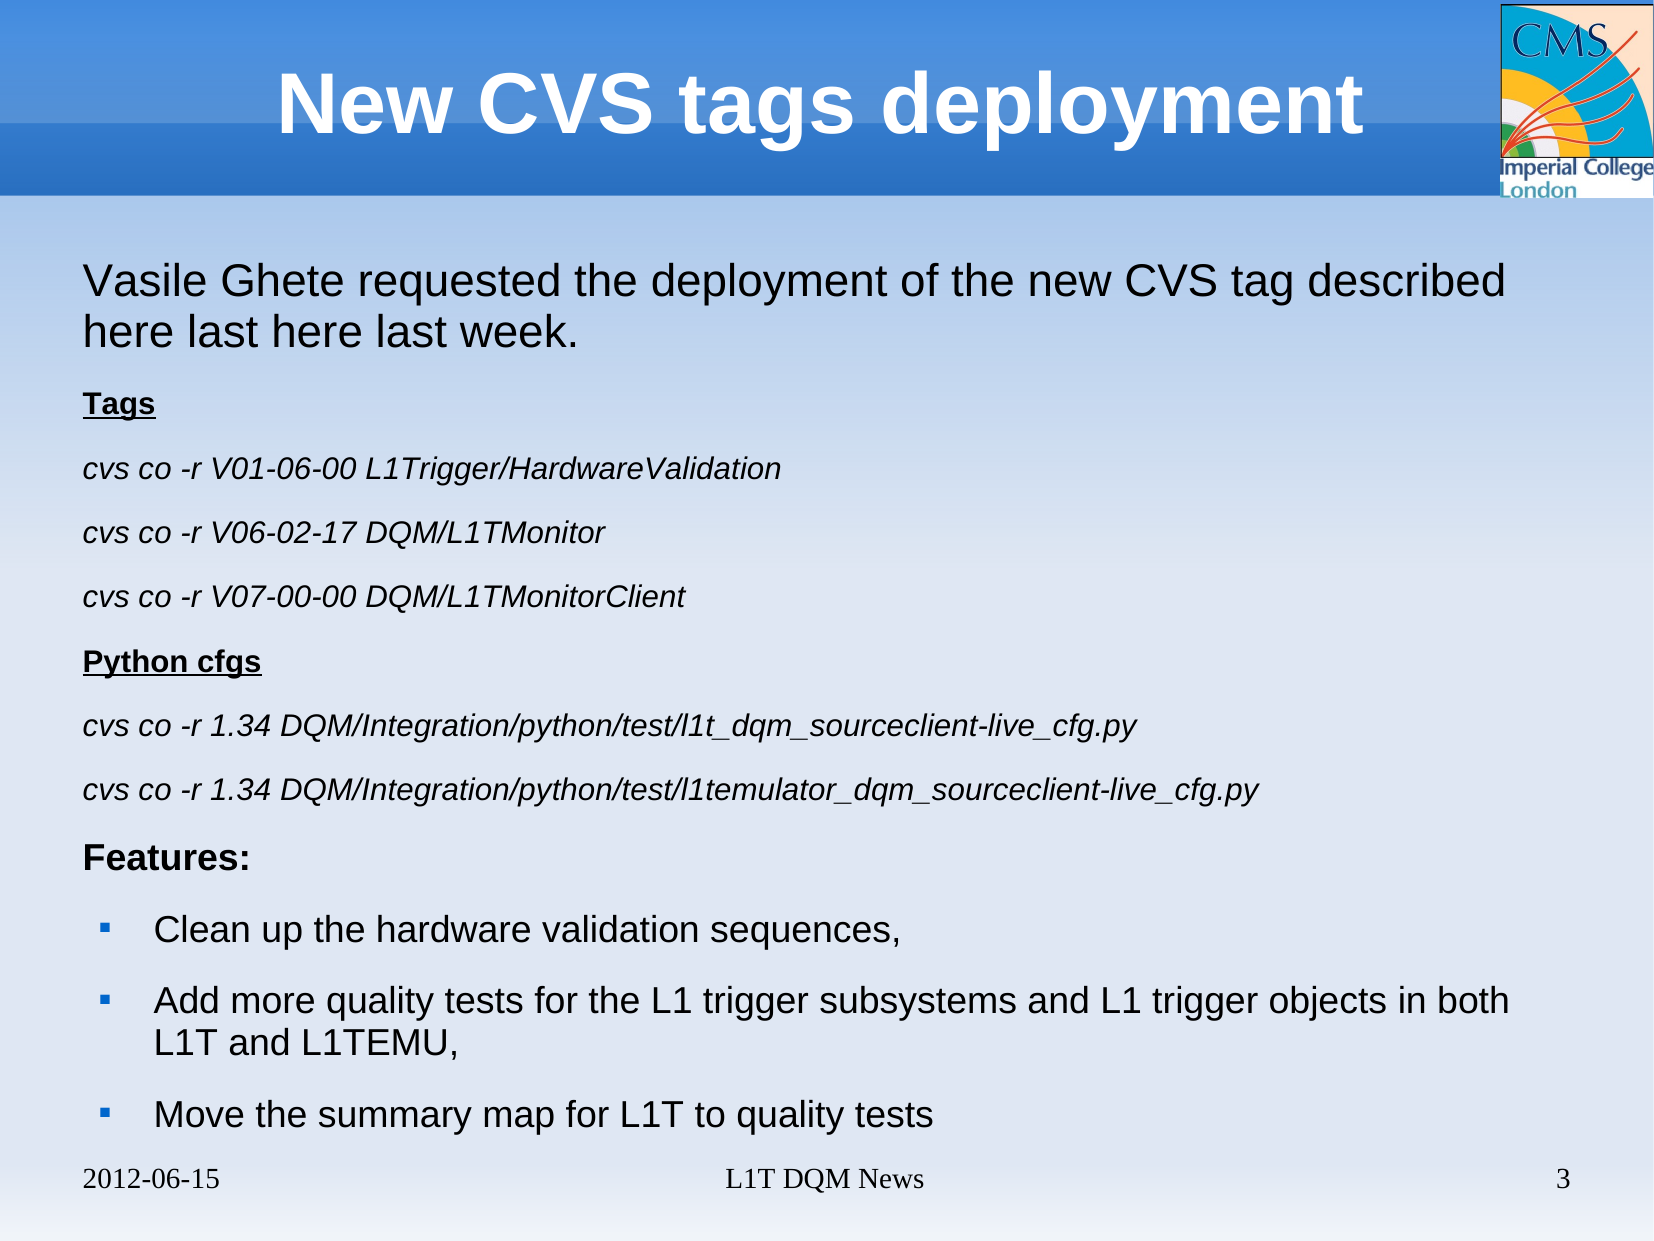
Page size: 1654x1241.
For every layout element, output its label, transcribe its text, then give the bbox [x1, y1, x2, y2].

list Vasile Ghete requested the deployment of the new CVS tag described here last here last week. Tags cvs co -r V01-06-00 L1Trigger/HardwareValidation cvs co -r V06-02-17 DQM/L1TMonitor cvs co -r V07-00-00 DQM/L1TMonitorClient Python cfgs cvs co -r 1.34 DQM/Integration/python/test/l1t_dqm_sourceclient-live_cfg.py cvs co -r 1.34 DQM/Integration/python/test/l1temulator_dqm_sourceclient-live_cfg.py Features: Clean up the hardware validation sequences, Add more quality tests for the L1 trigger subsystems and L1 trigger objects in both L1T and L1TEMU, Move the summary map for L1T to quality tests [82, 254, 1571, 1136]
title New CVS tags deployment [76, 0, 1565, 208]
picture [0, 0, 1654, 1241]
